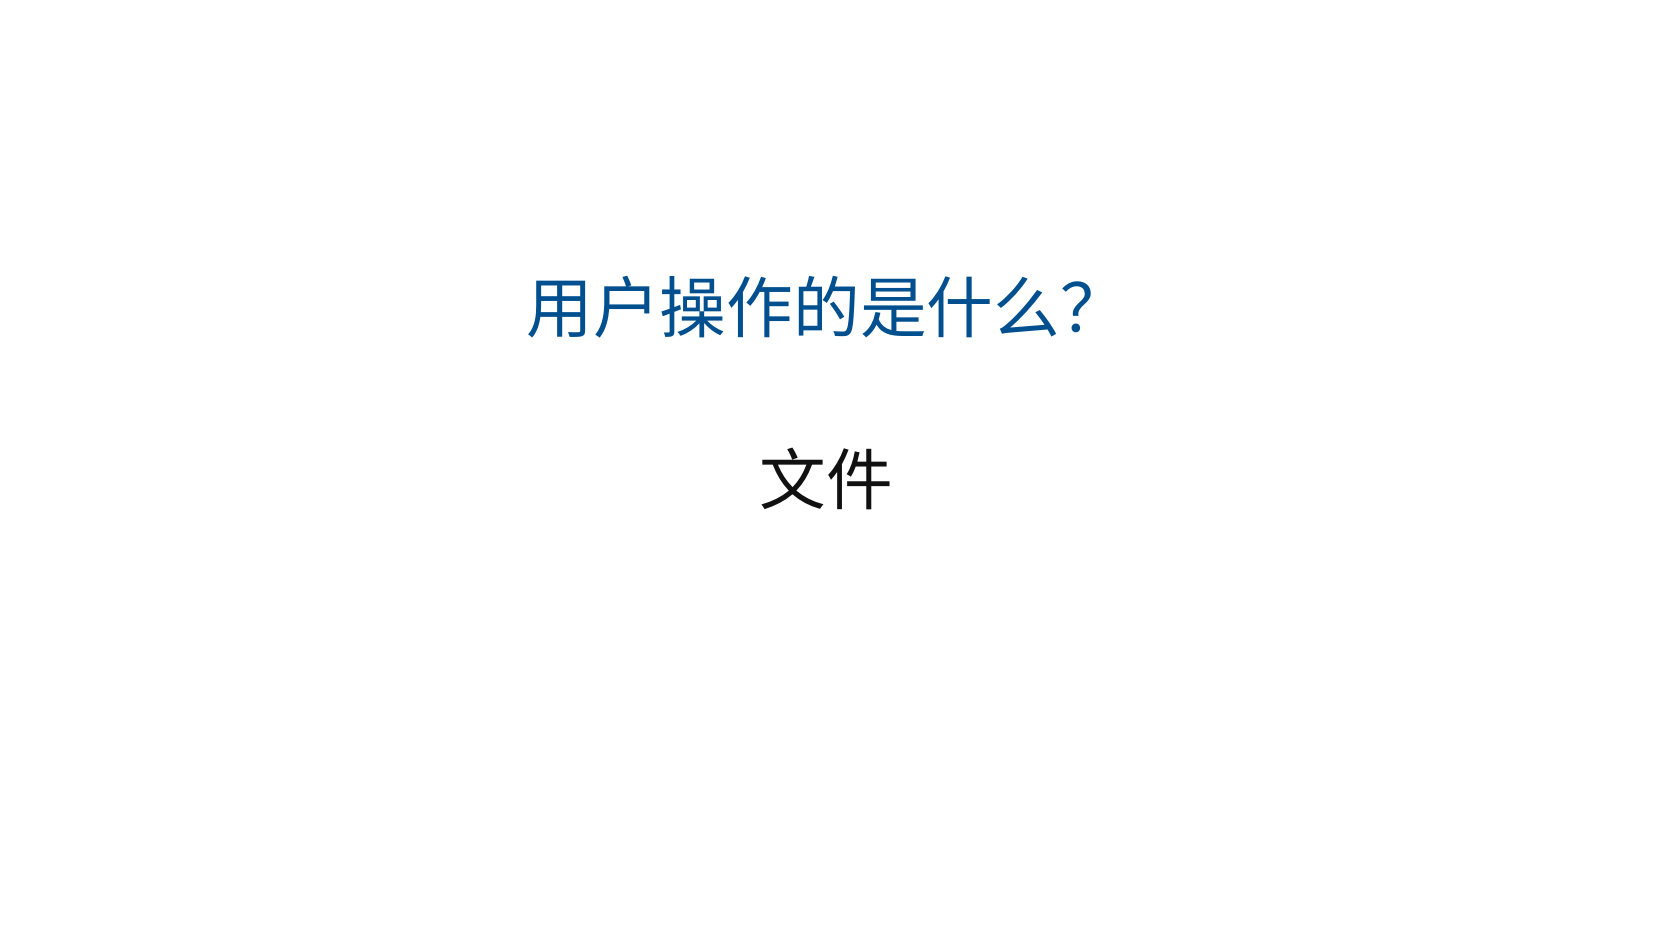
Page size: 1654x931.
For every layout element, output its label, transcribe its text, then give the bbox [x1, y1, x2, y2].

subtitle 用户操作的是什么？ 文件 [82, 37, 1571, 742]
